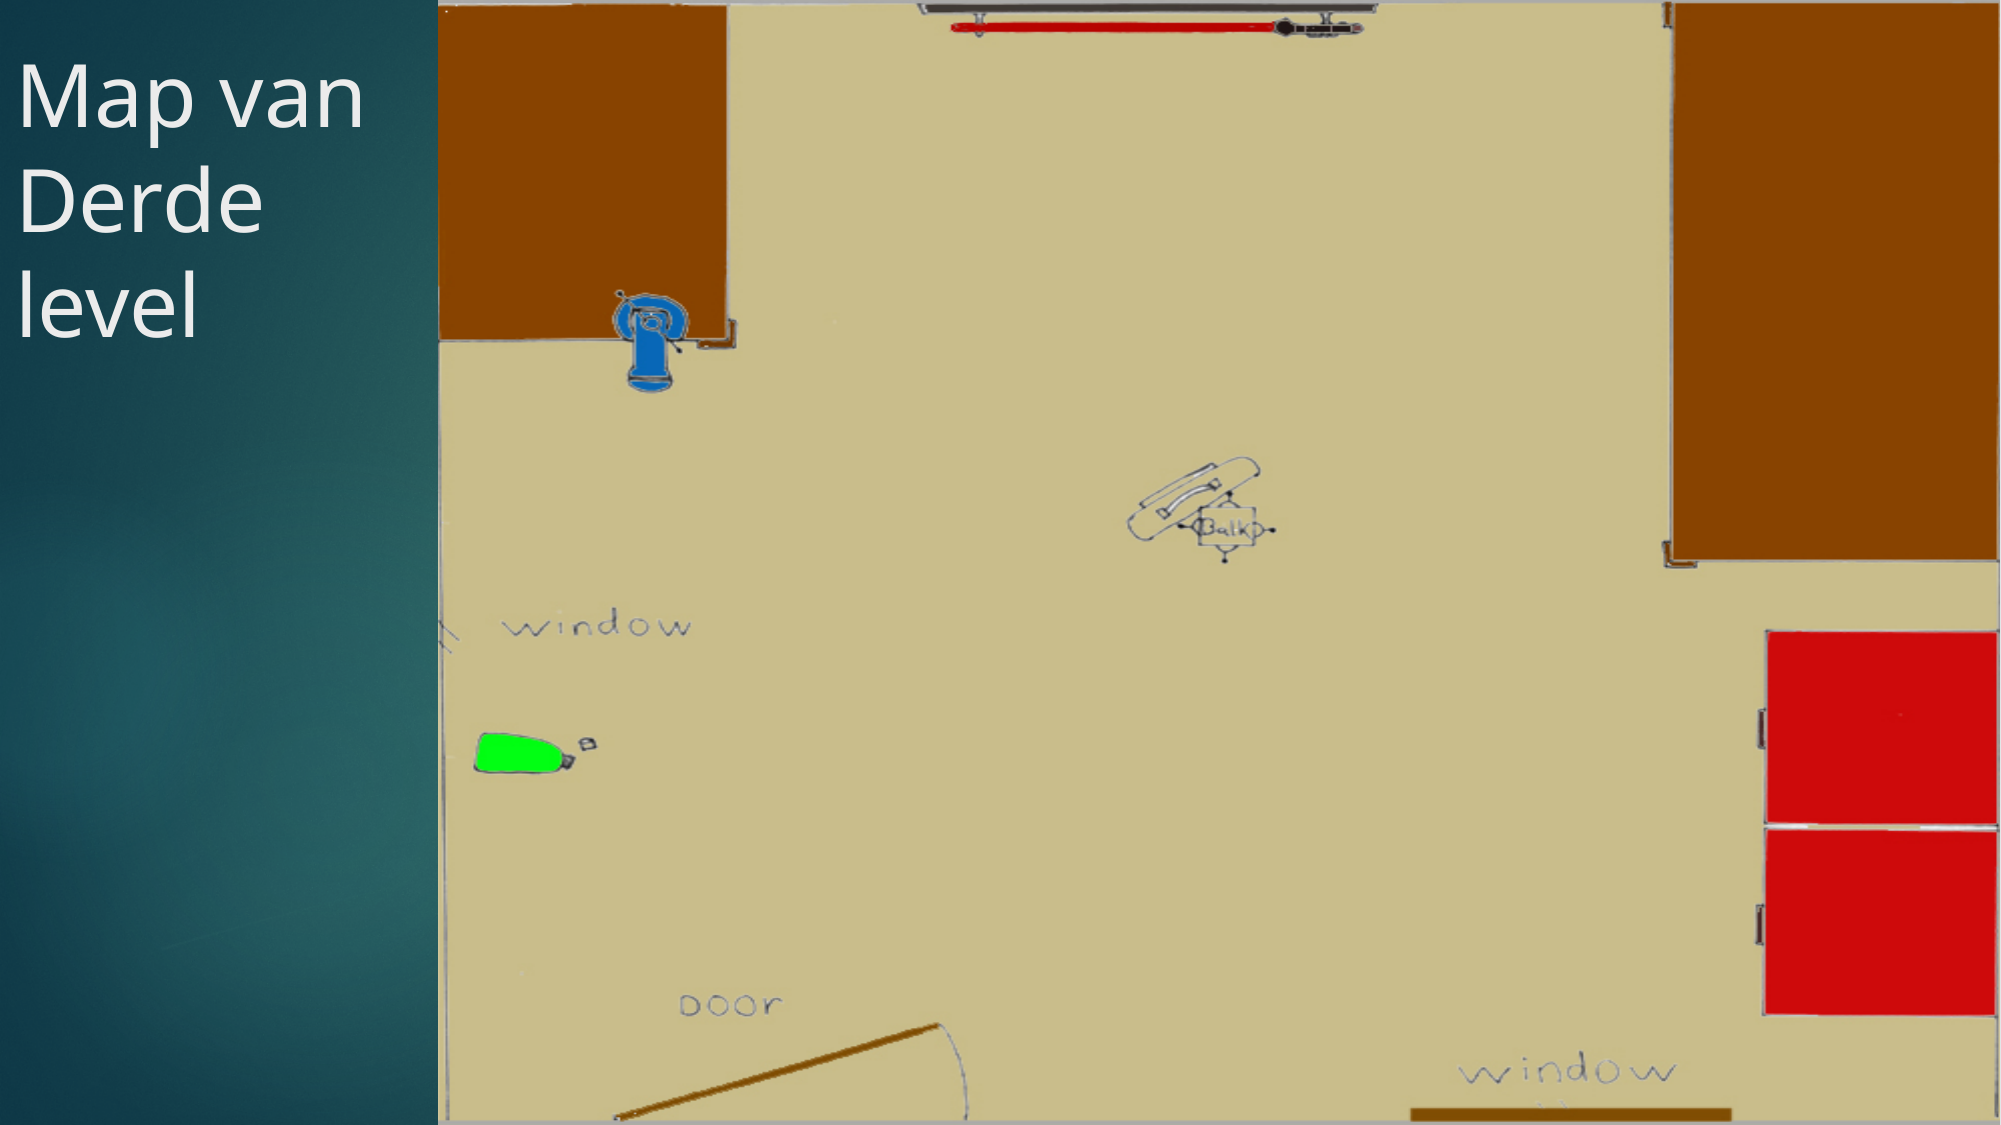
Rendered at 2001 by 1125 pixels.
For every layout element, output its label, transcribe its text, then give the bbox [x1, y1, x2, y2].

picture [438, 0, 2000, 1125]
title Map van Derde level [0, 32, 438, 153]
